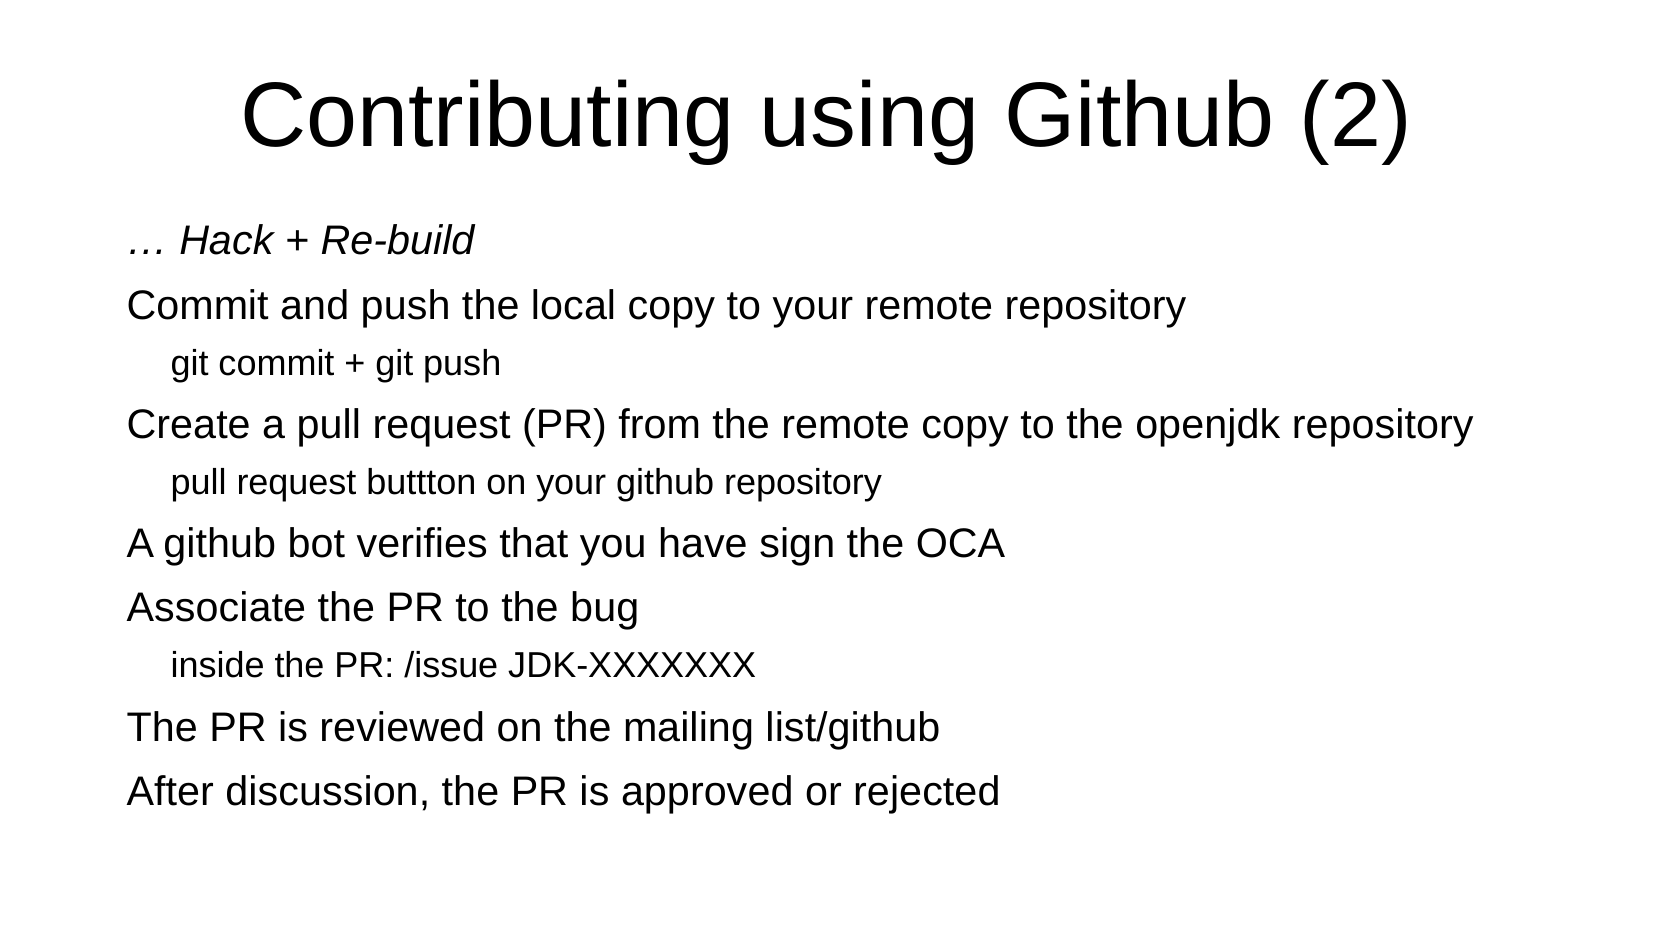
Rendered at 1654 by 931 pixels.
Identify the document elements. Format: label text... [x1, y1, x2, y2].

list … Hack + Re-build Commit and push the local copy to your remote repository git commit + git push Create a pull request (PR) from the remote copy to the openjdk repository pull request buttton on your github repository A github bot verifies that you have sign the OCA Associate the PR to the bug inside the PR: /issue JDK-XXXXXXX The PR is reviewed on the mailing list/github After discussion, the PR is approved or rejected [82, 217, 1571, 826]
title Contributing using Github (2) [82, 37, 1571, 193]
